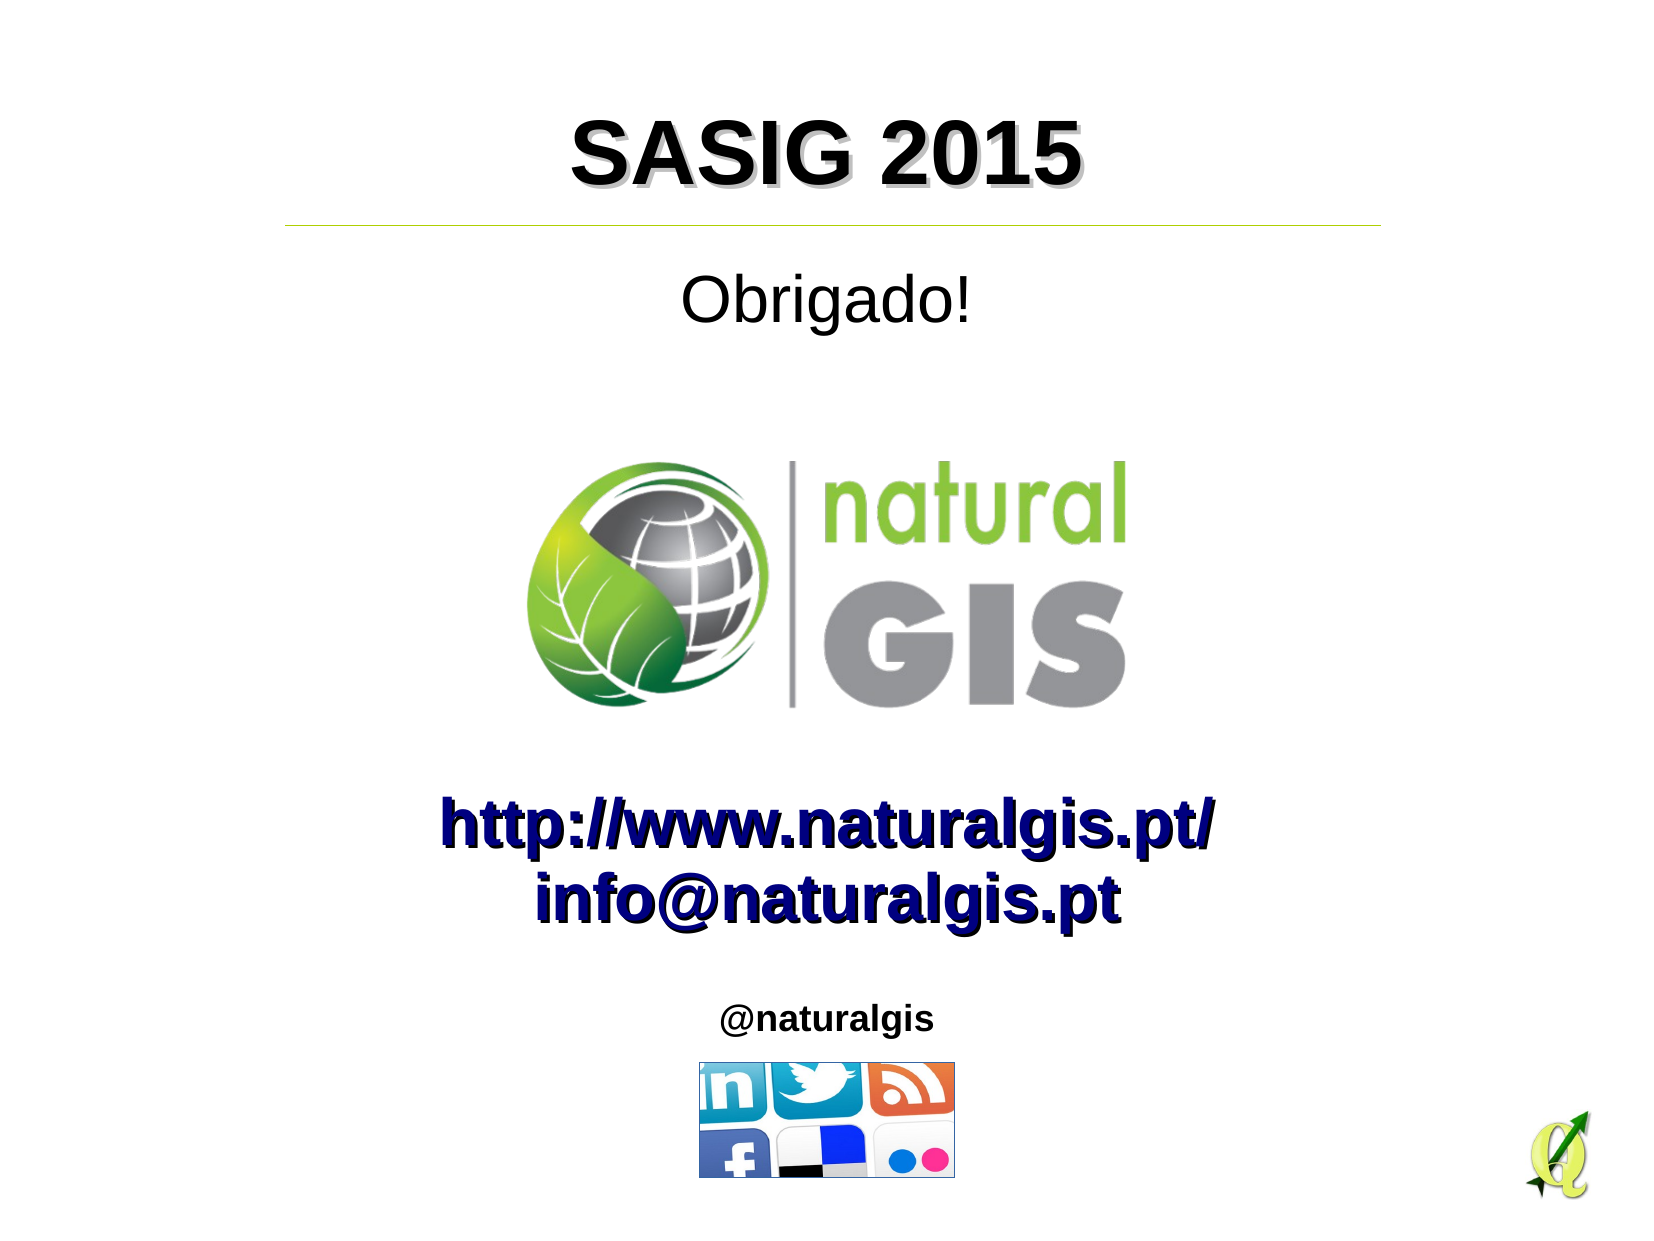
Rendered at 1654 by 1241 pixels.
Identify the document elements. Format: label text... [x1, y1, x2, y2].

picture [699, 1062, 955, 1178]
text_box @naturalgis [704, 989, 950, 1047]
subtitle Obrigado! http://www.naturalgis.pt/ info@naturalgis.pt [82, 261, 1571, 1010]
picture [1500, 1109, 1621, 1201]
title SASIG 2015 [82, 49, 1571, 257]
picture [426, 387, 1227, 788]
